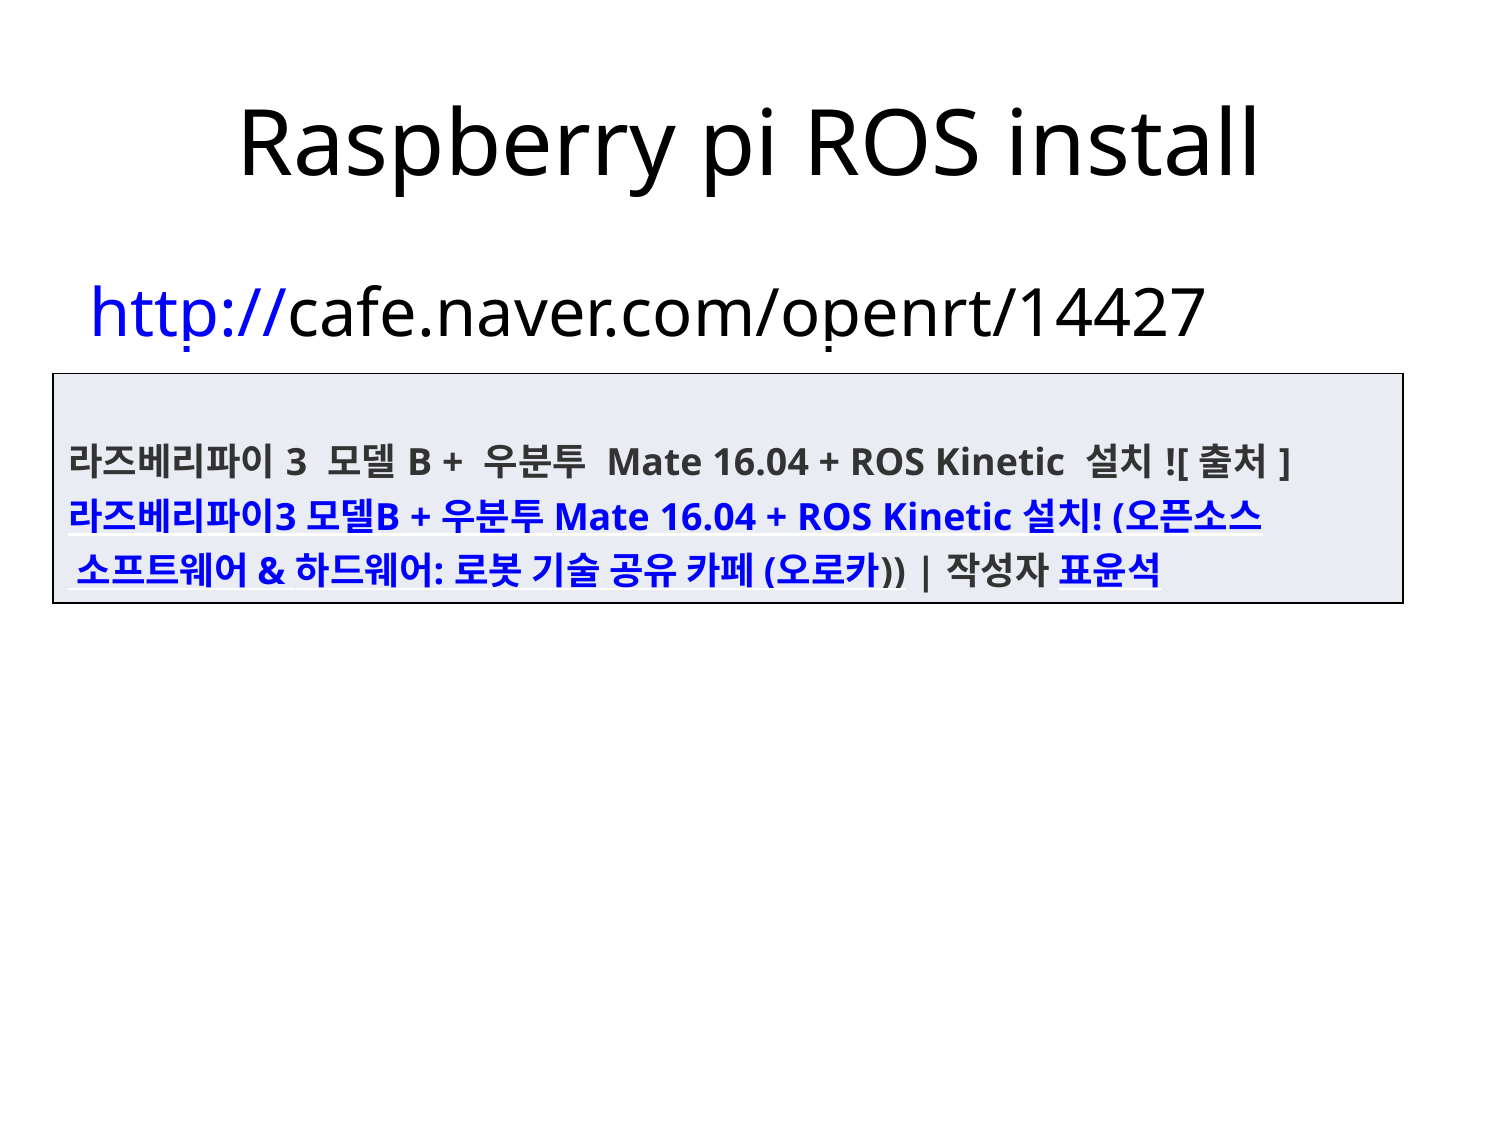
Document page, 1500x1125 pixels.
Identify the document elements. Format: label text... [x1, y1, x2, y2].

table_header 라즈베리파이3 모델B + 우분투 Mate 16.04 + ROS Kinetic 설치![출처] 라즈베리파이3 모델B + 우분투 Mate 16.04 + ROS Kinetic 설치! (오픈소스 소프트웨어 & 하드웨어: 로봇 기술 공유 카페 (오로카)) |작성자 표윤석 [54, 374, 1402, 602]
text_box Raspberry pi ROS install [75, 45, 1425, 233]
text_box http://cafe.naver.com/openrt/14427 [75, 262, 1425, 1005]
